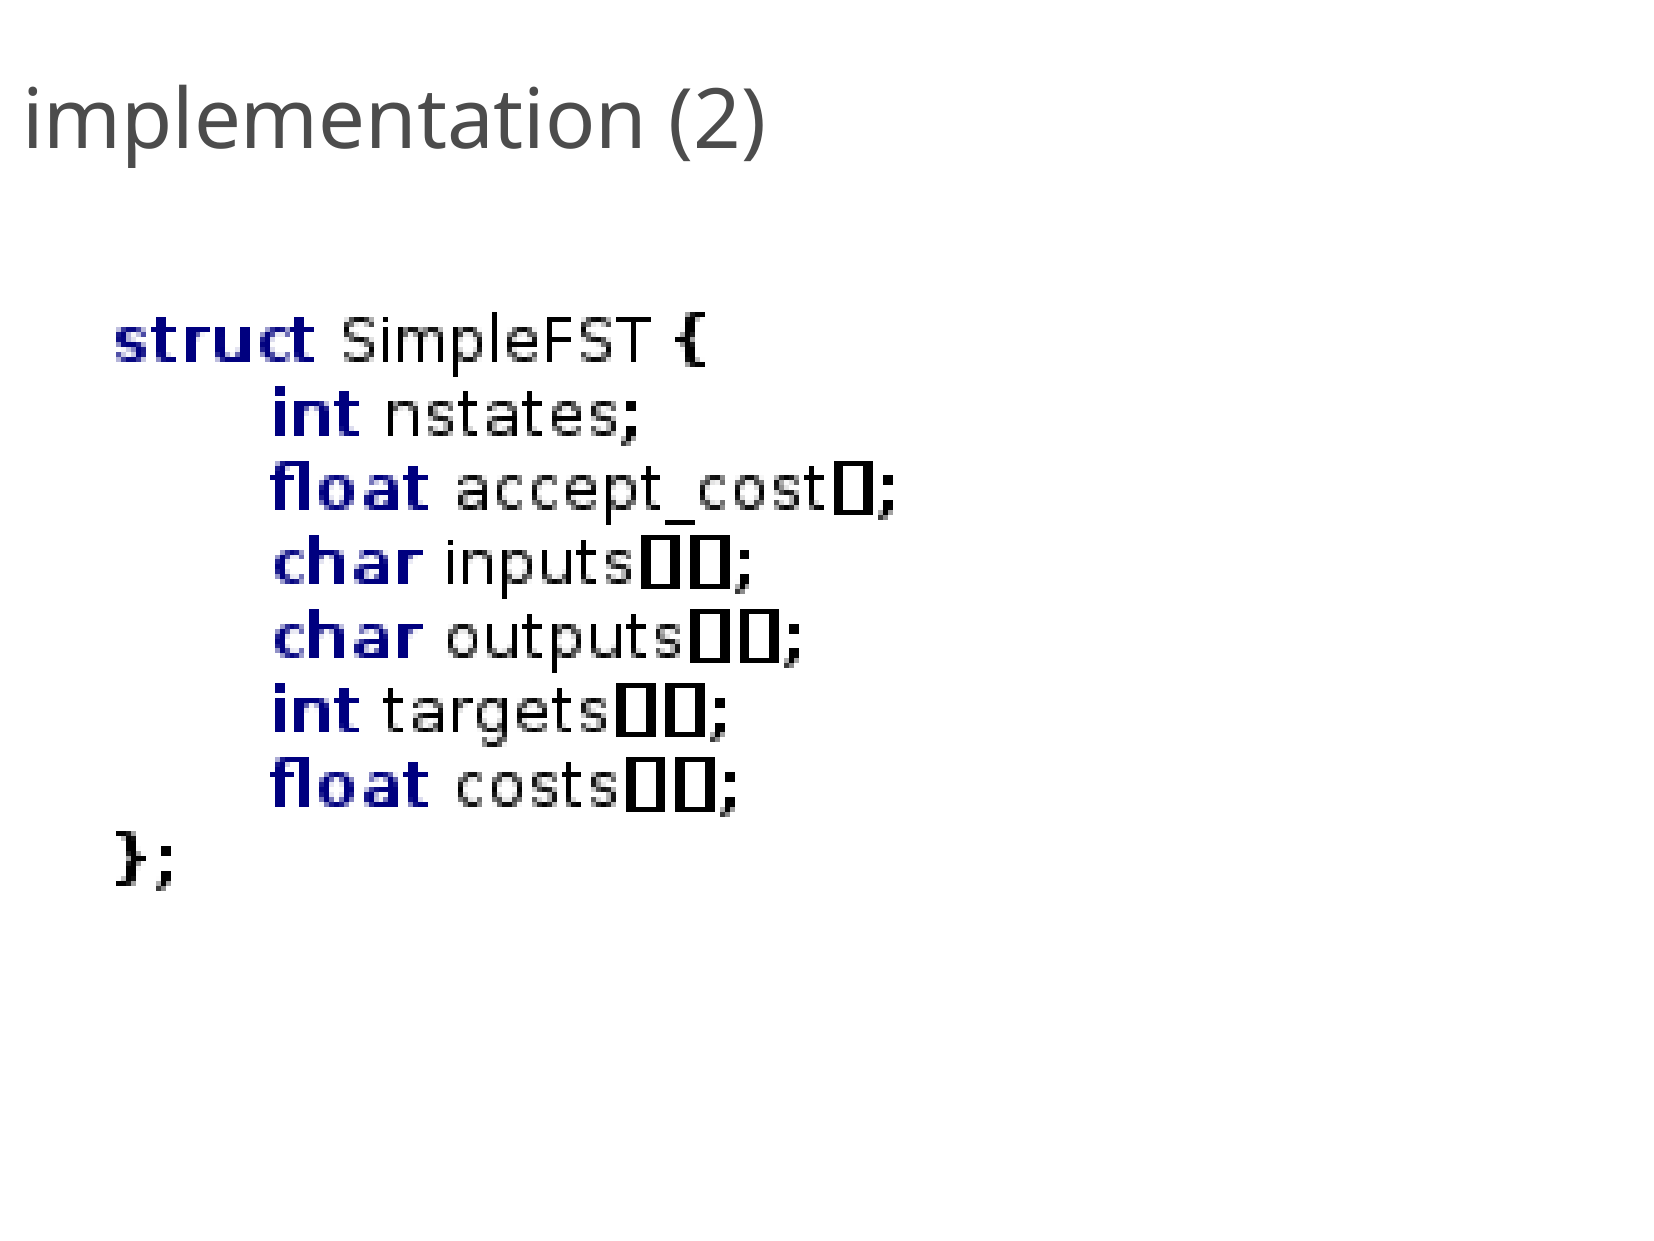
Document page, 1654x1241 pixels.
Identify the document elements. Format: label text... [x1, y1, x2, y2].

title implementation (2) [22, 26, 1654, 205]
picture [107, 298, 933, 906]
